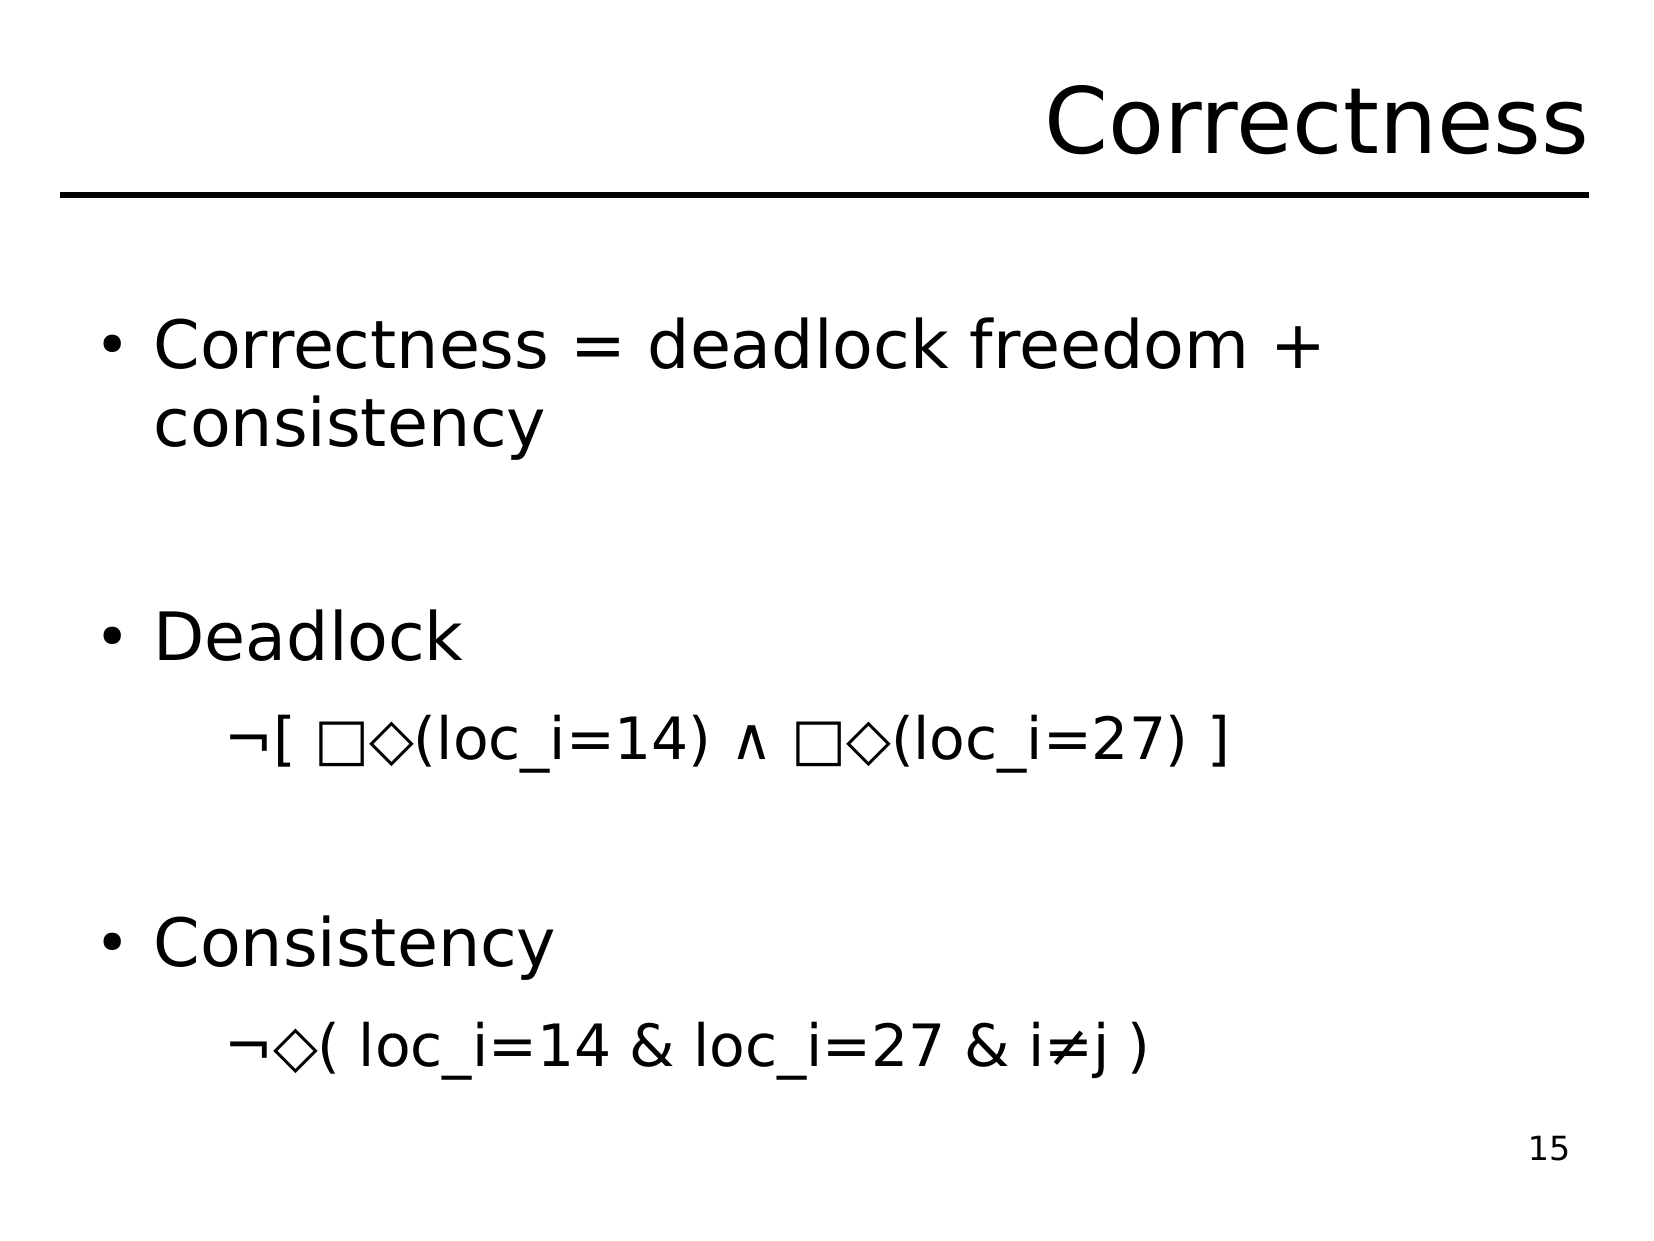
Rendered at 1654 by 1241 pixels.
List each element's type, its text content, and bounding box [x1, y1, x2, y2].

title Correctness [101, 17, 1590, 226]
list Correctness = deadlock freedom + consistency Deadlock ¬[ □◇(loc_i=14) ∧ □◇(loc_i=27) ] Consistency ¬◇( loc_i=14 & loc_i=27 & i≠j ) [82, 306, 1571, 1111]
